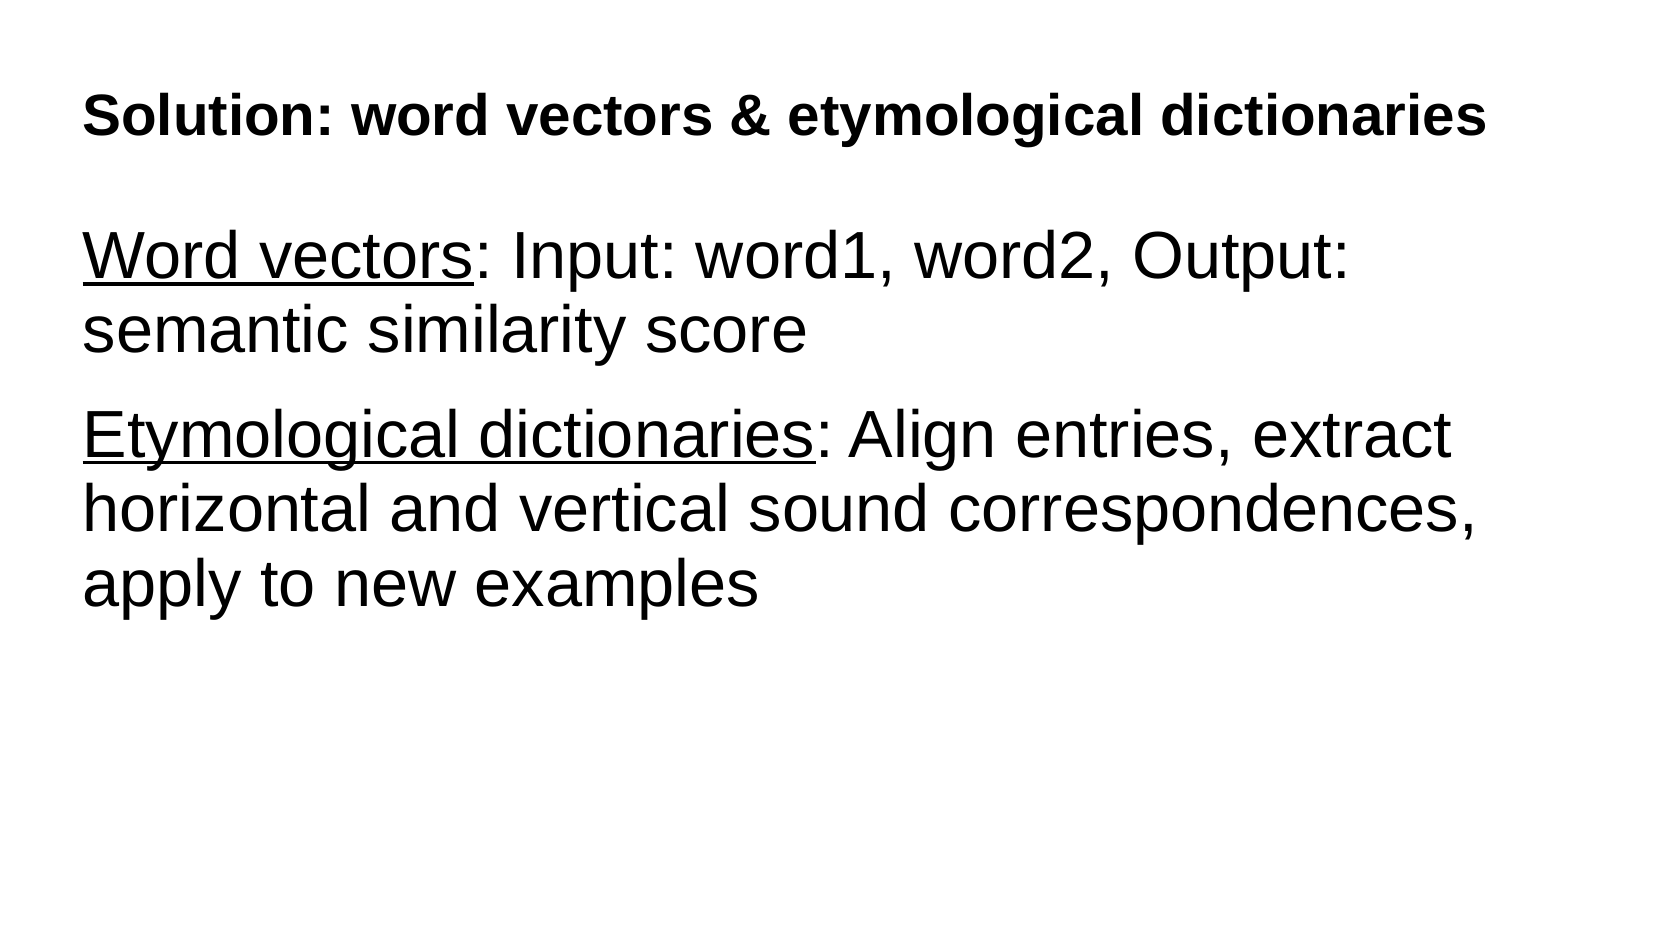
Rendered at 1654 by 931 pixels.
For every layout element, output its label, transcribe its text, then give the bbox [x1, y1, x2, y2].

title Solution: word vectors & etymological dictionaries [82, 37, 1571, 193]
list Word vectors: Input: word1, word2, Output: semantic similarity score Etymological dictionaries: Align entries, extract horizontal and vertical sound correspondences, apply to new examples [82, 217, 1571, 758]
